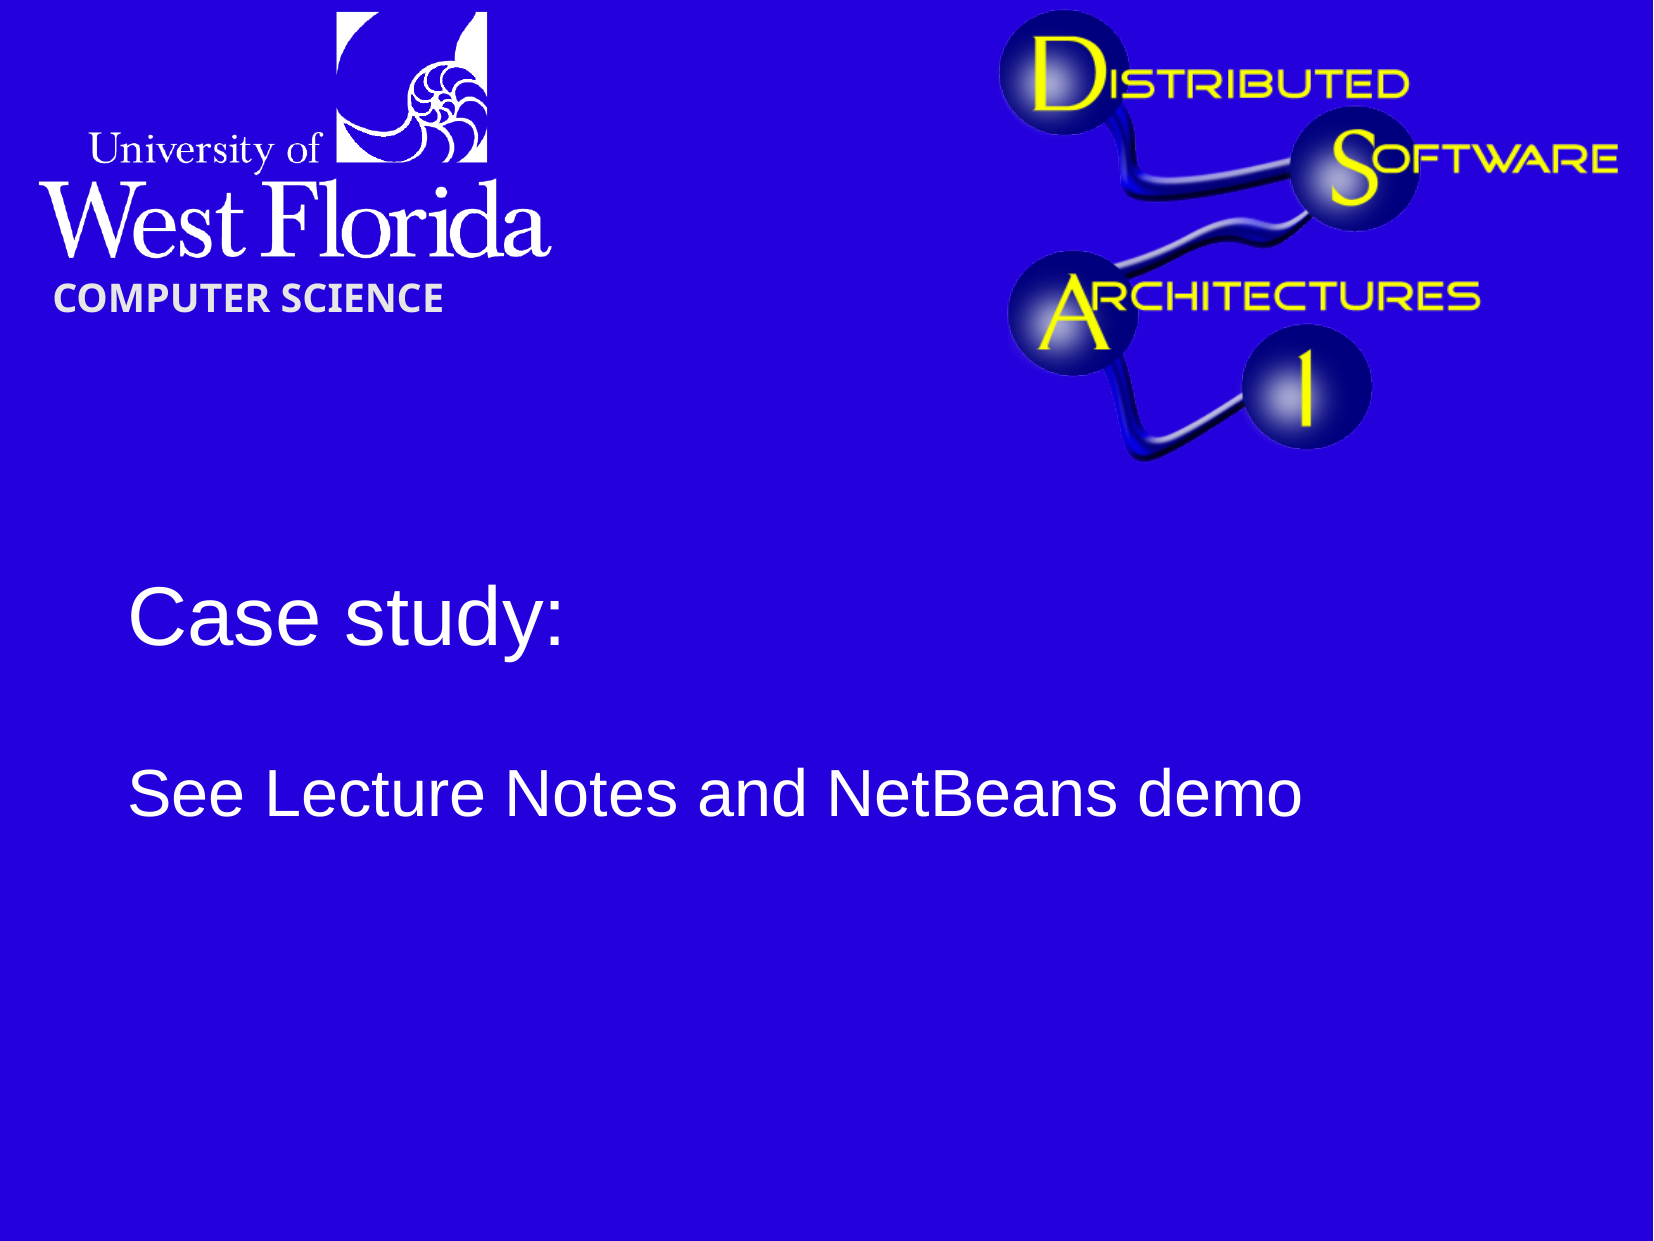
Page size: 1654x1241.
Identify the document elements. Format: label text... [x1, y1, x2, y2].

text_box Case study: See Lecture Notes and NetBeans demo [112, 562, 1388, 839]
picture [910, 0, 1653, 506]
picture [37, 0, 559, 262]
text_box COMPUTER SCIENCE [37, 262, 563, 334]
